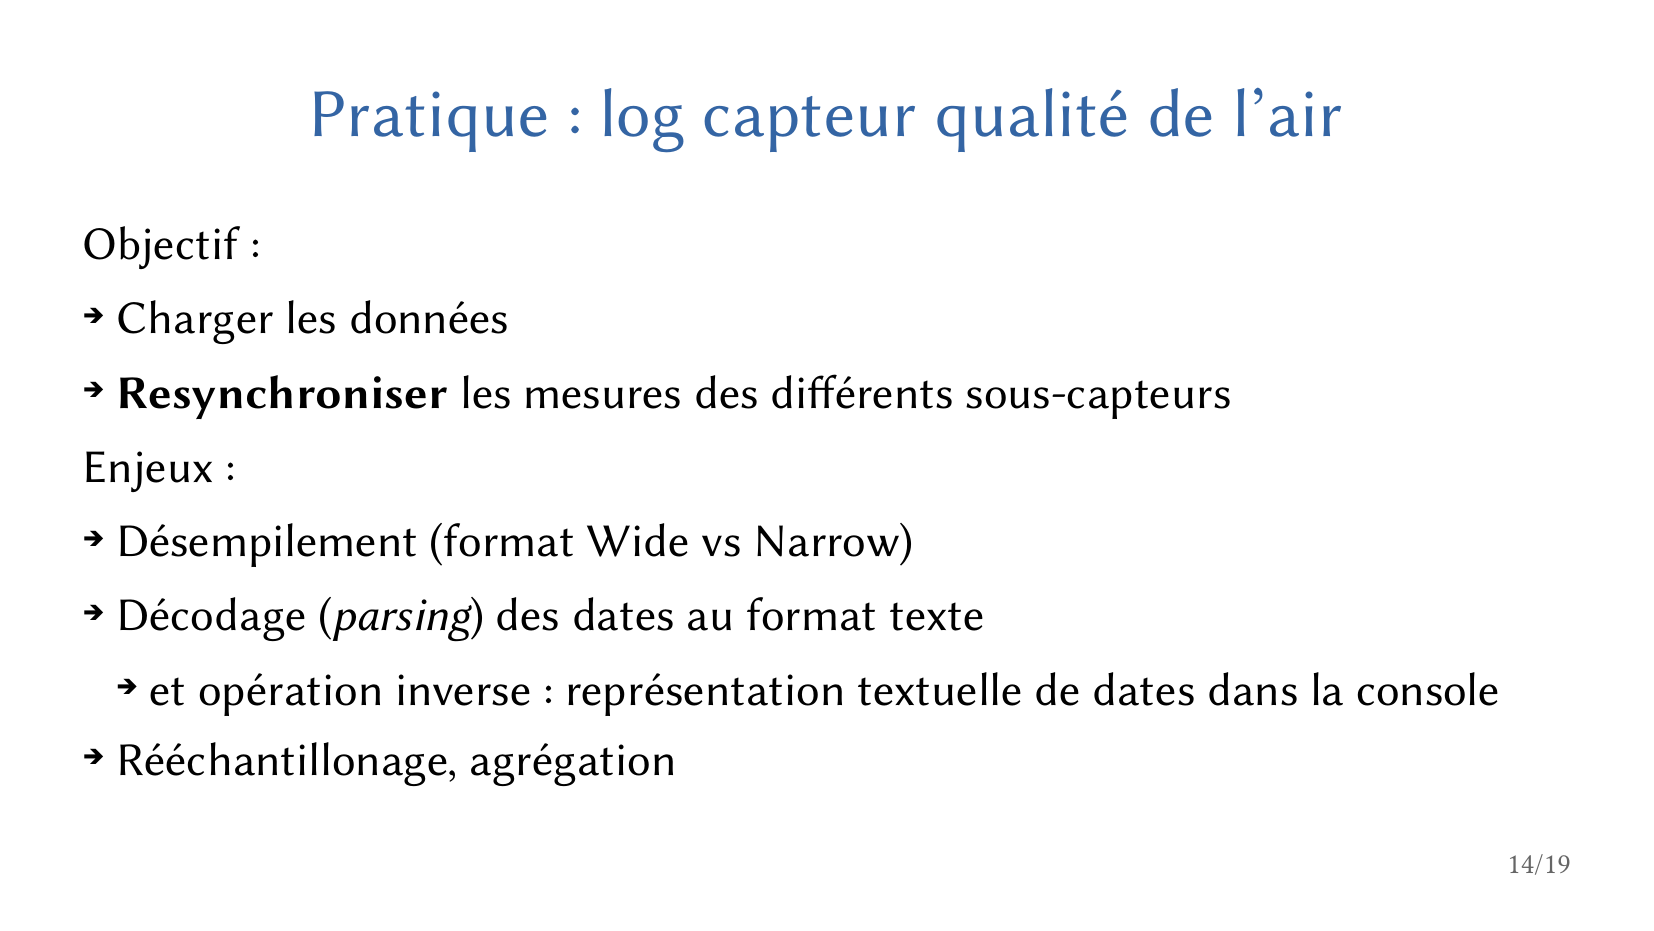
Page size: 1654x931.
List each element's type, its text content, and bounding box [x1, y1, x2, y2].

title Pratique : log capteur qualité de l’air [82, 37, 1571, 193]
list Objectif : Charger les données Resynchroniser les mesures des différents sous-capteurs Enjeux : Désempilement (format Wide vs Narrow) Décodage (parsing) des dates au format texte et opération inverse : représentation textuelle de dates dans la console Rééchantillonage, agrégation [82, 217, 1571, 796]
